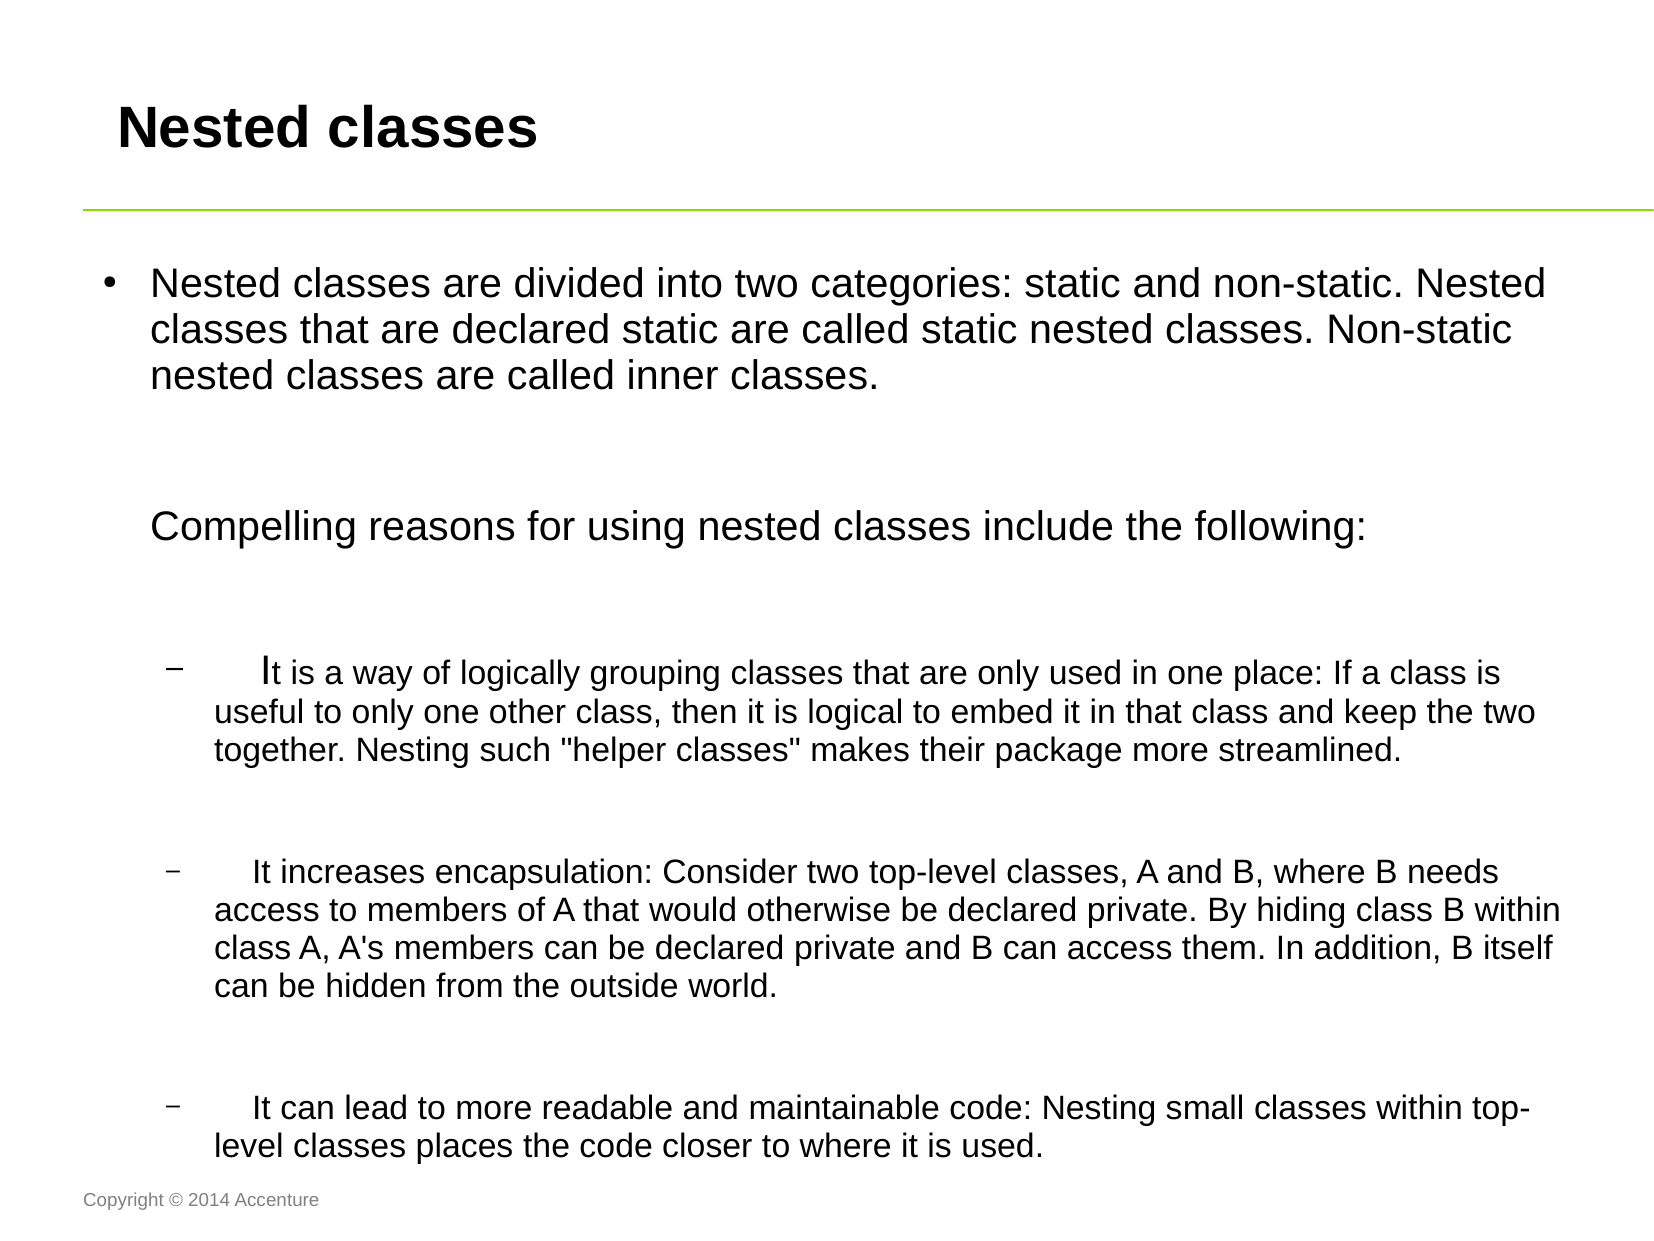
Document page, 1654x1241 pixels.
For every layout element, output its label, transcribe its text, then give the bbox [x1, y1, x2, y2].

list Nested classes are divided into two categories: static and non-static. Nested classes that are declared static are called static nested classes. Non-static nested classes are called inner classes. Compelling reasons for using nested classes include the following: It is a way of logically grouping classes that are only used in one place: If a class is useful to only one other class, then it is logical to embed it in that class and keep the two together. Nesting such "helper classes" makes their package more streamlined. It increases encapsulation: Consider two top-level classes, A and B, where B needs access to members of A that would otherwise be declared private. By hiding class B within class A, A's members can be declared private and B can access them. In addition, B itself can be hidden from the outside world. It can lead to more readable and maintainable code: Nesting small classes within top-level classes places the code closer to where it is used. [86, 260, 1576, 1170]
title Nested classes [81, 56, 1654, 199]
